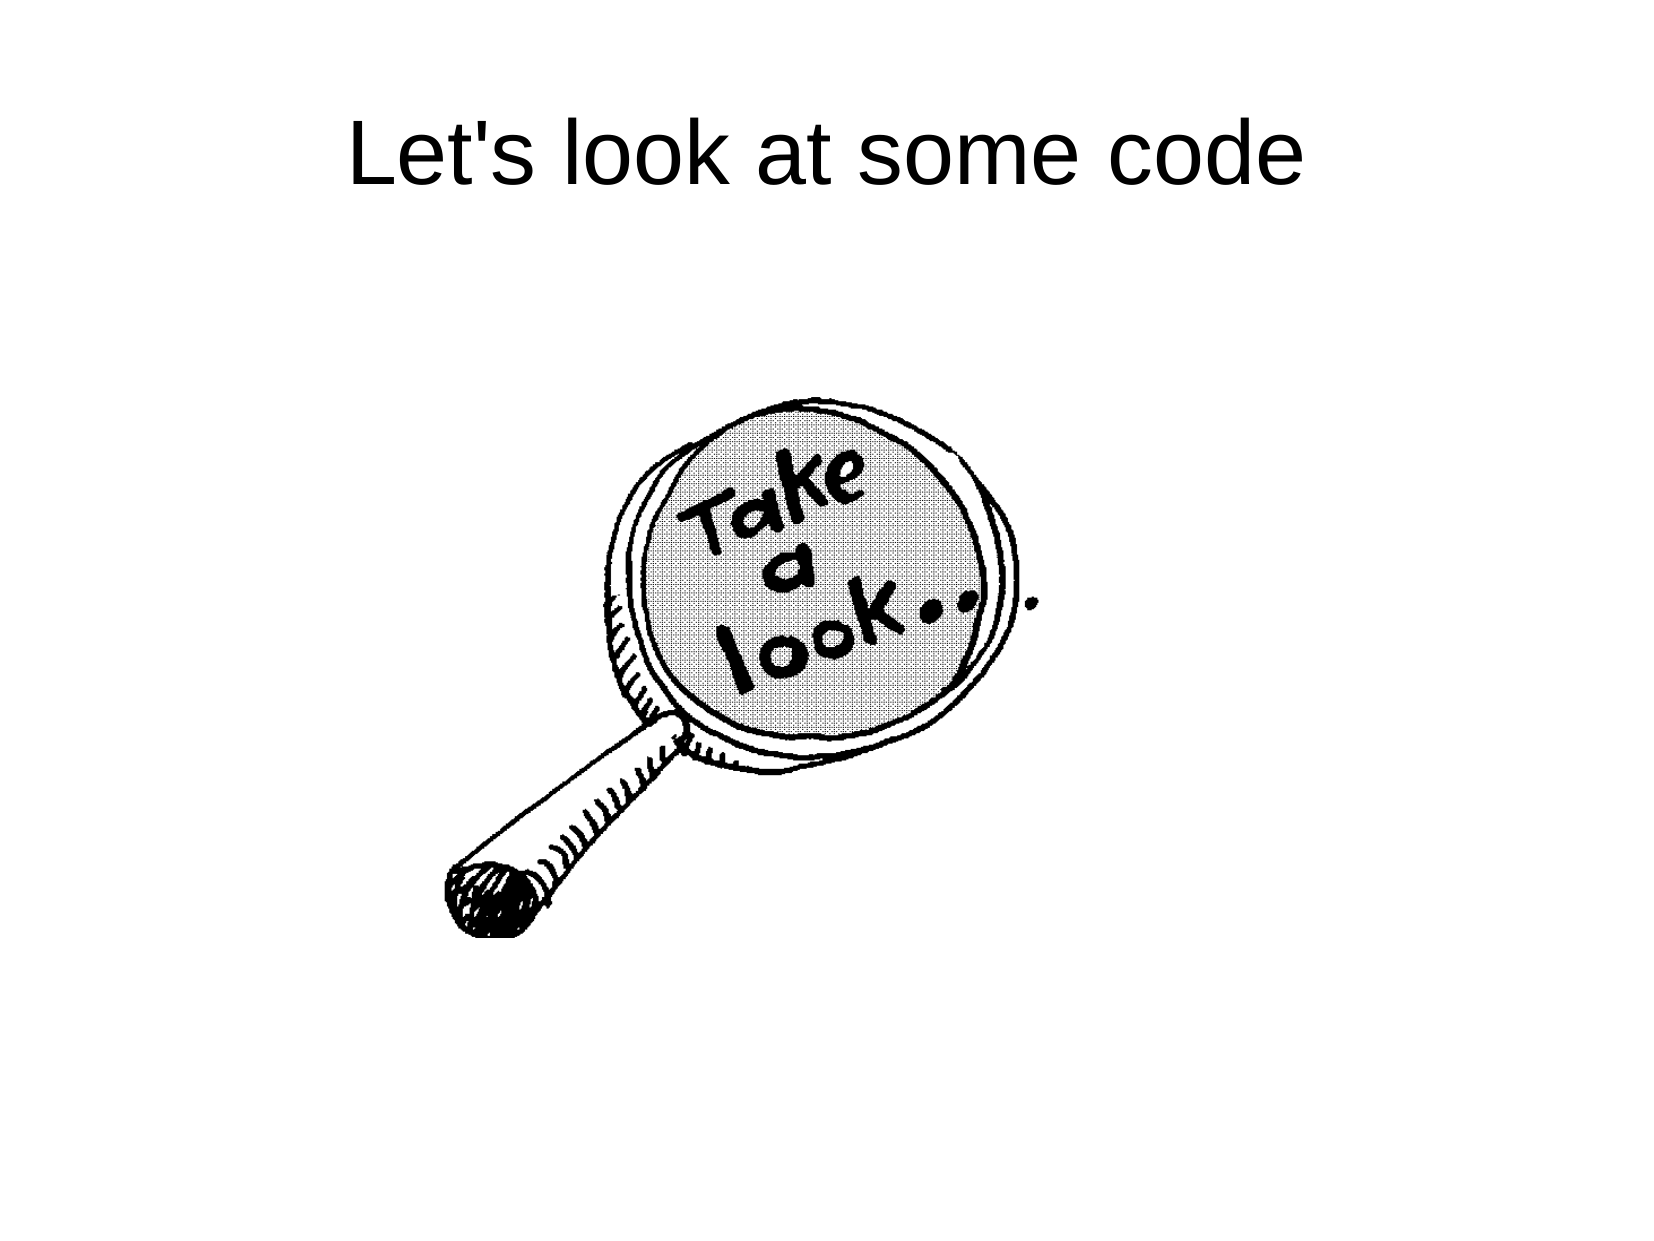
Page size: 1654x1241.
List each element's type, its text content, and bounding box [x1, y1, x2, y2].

title Let's look at some code [82, 56, 1571, 250]
picture [438, 375, 1051, 938]
